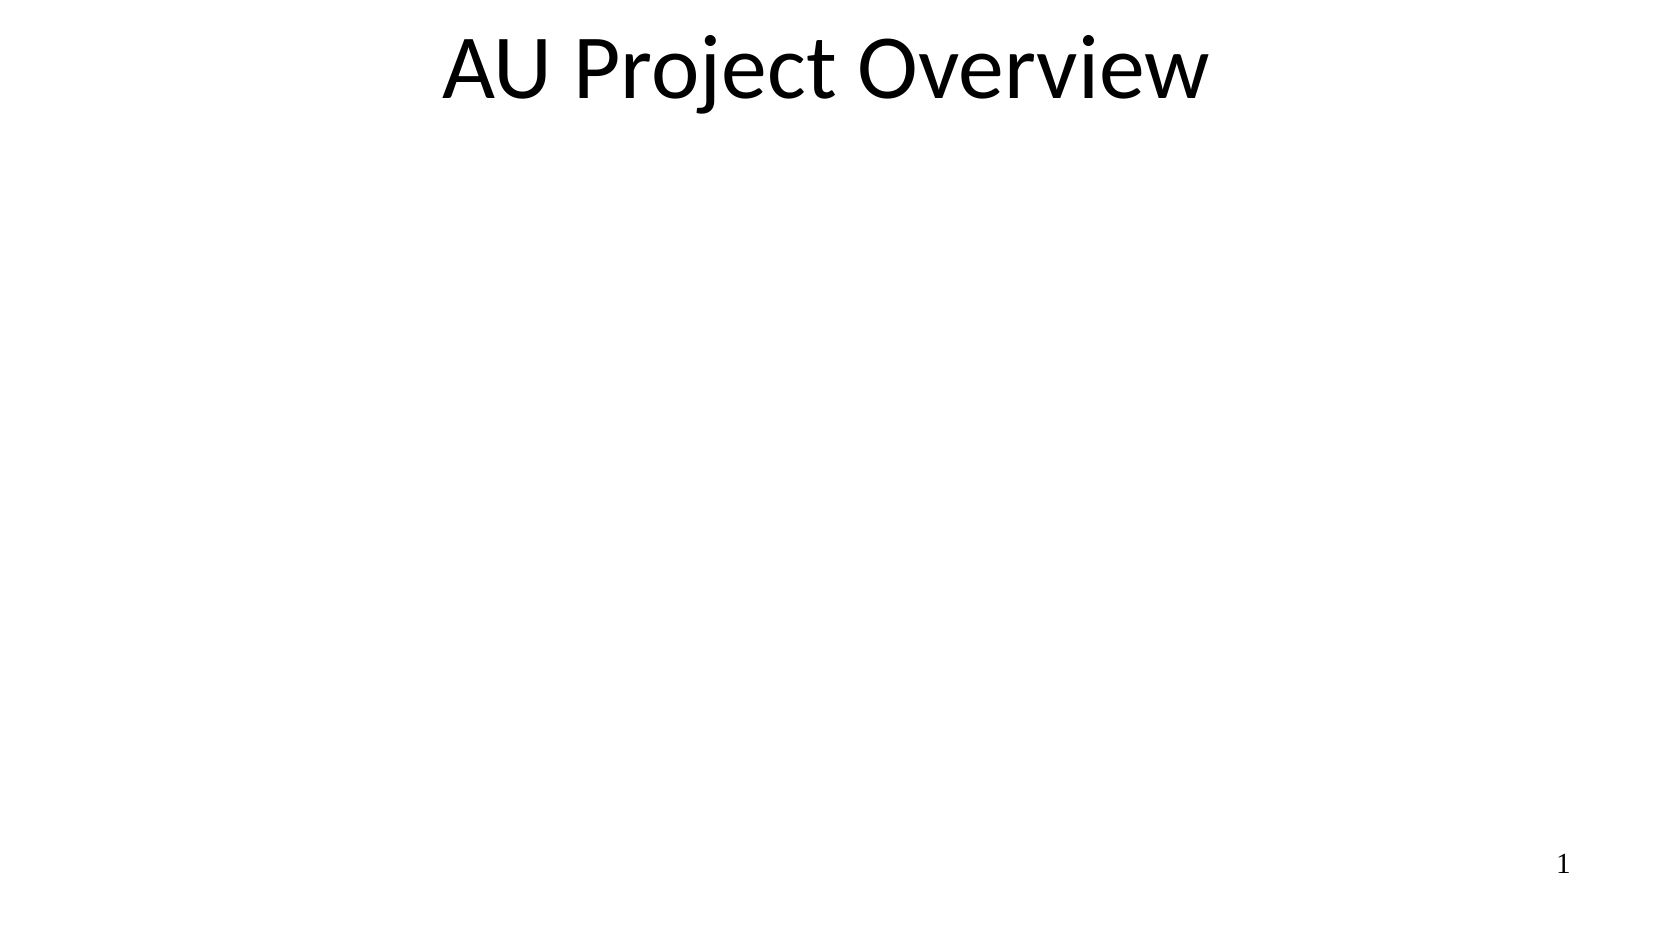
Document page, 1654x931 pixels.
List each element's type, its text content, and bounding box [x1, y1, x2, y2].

title AU Project Overview [82, 19, 1571, 133]
